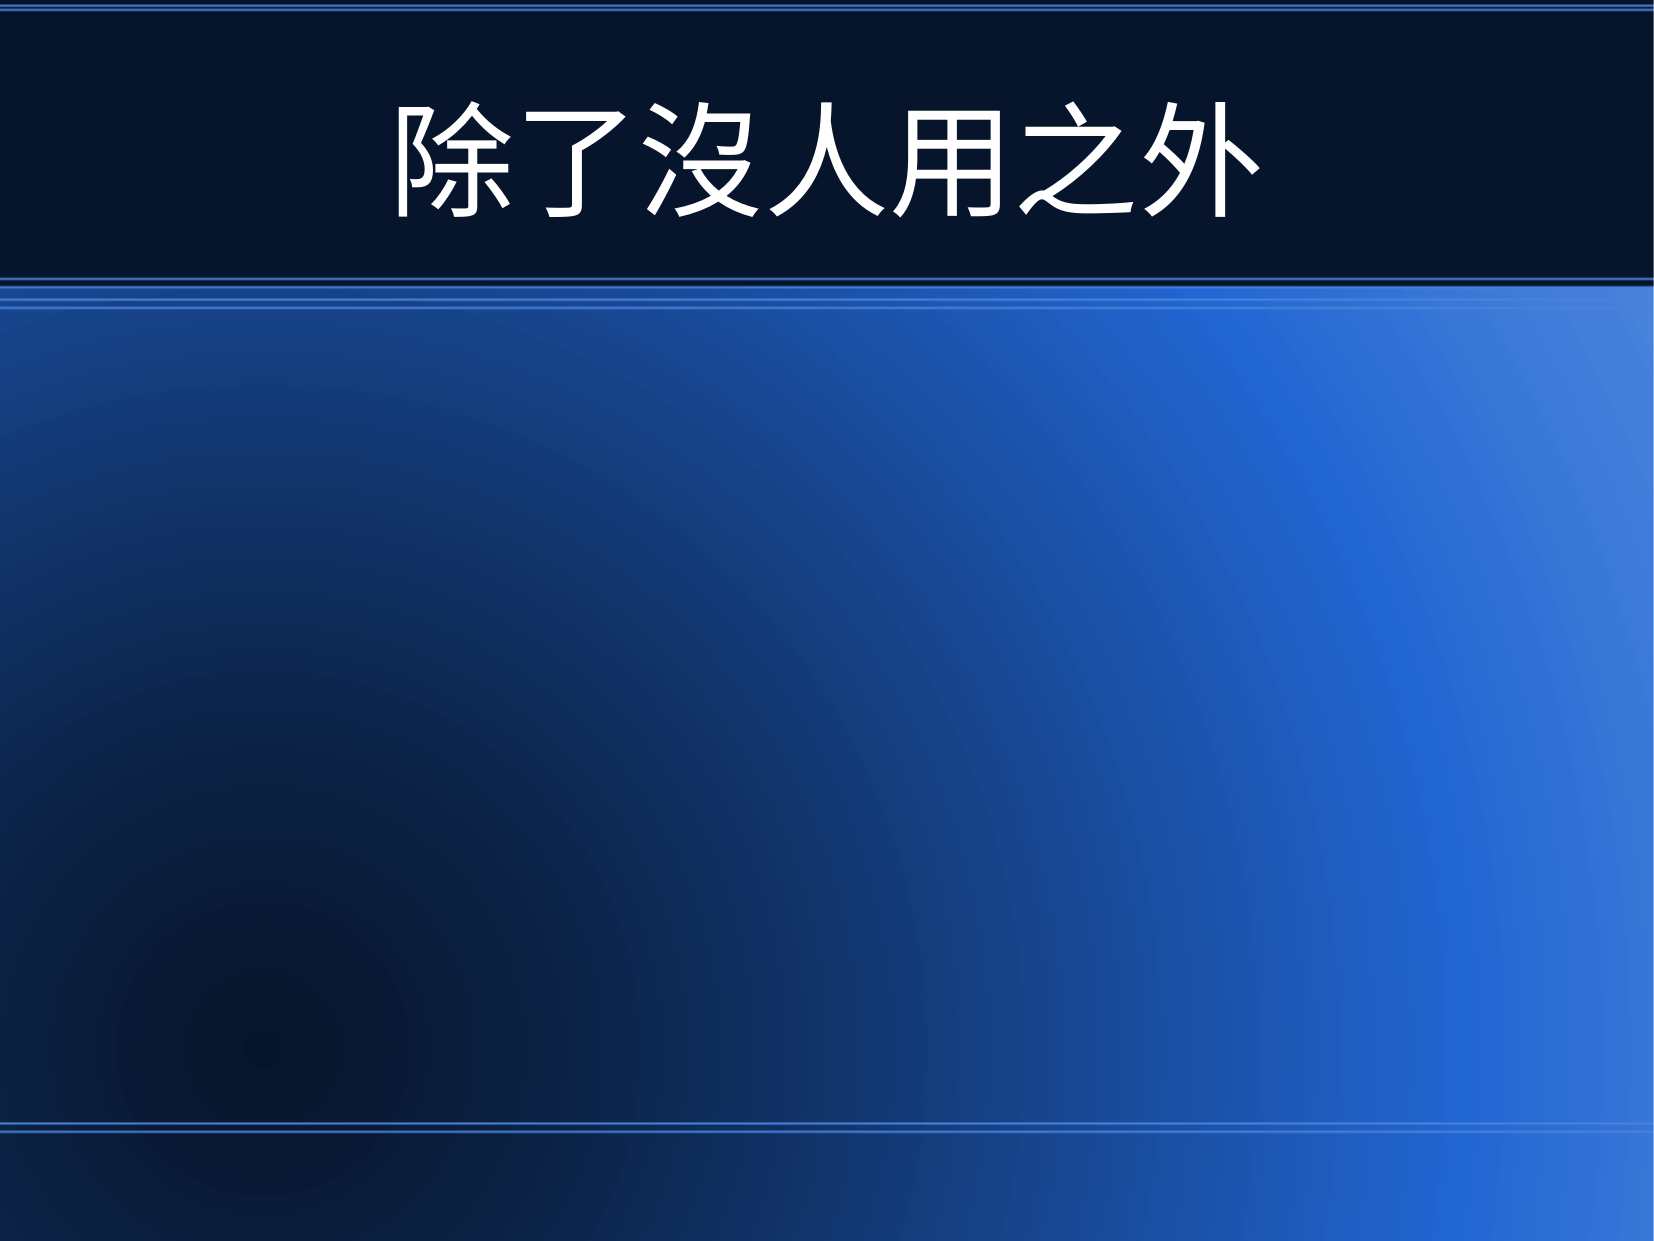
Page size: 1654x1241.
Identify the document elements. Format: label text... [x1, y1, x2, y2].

picture [0, 0, 1654, 1241]
title 除了沒人用之外 [82, 49, 1571, 257]
